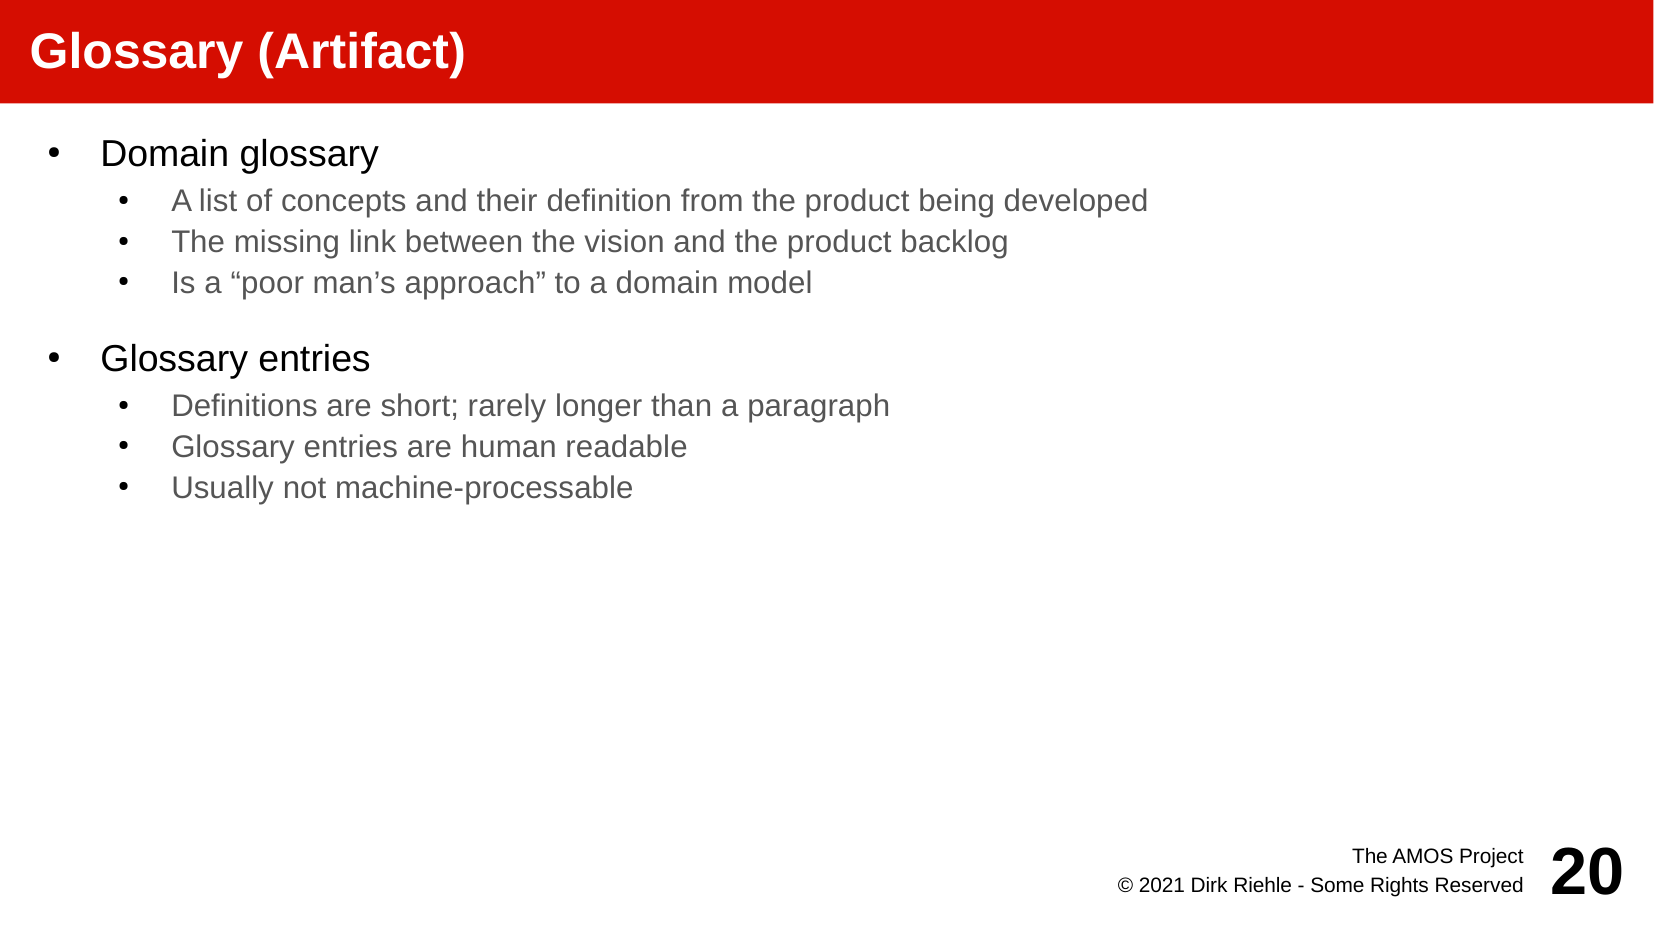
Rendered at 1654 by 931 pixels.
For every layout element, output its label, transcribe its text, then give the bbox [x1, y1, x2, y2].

title Glossary (Artifact) [0, 0, 1654, 104]
list Domain glossary A list of concepts and their definition from the product being developed The missing link between the vision and the product backlog Is a “poor man’s approach” to a domain model Glossary entries Definitions are short; rarely longer than a paragraph Glossary entries are human readable Usually not machine-processable [29, 132, 1625, 813]
